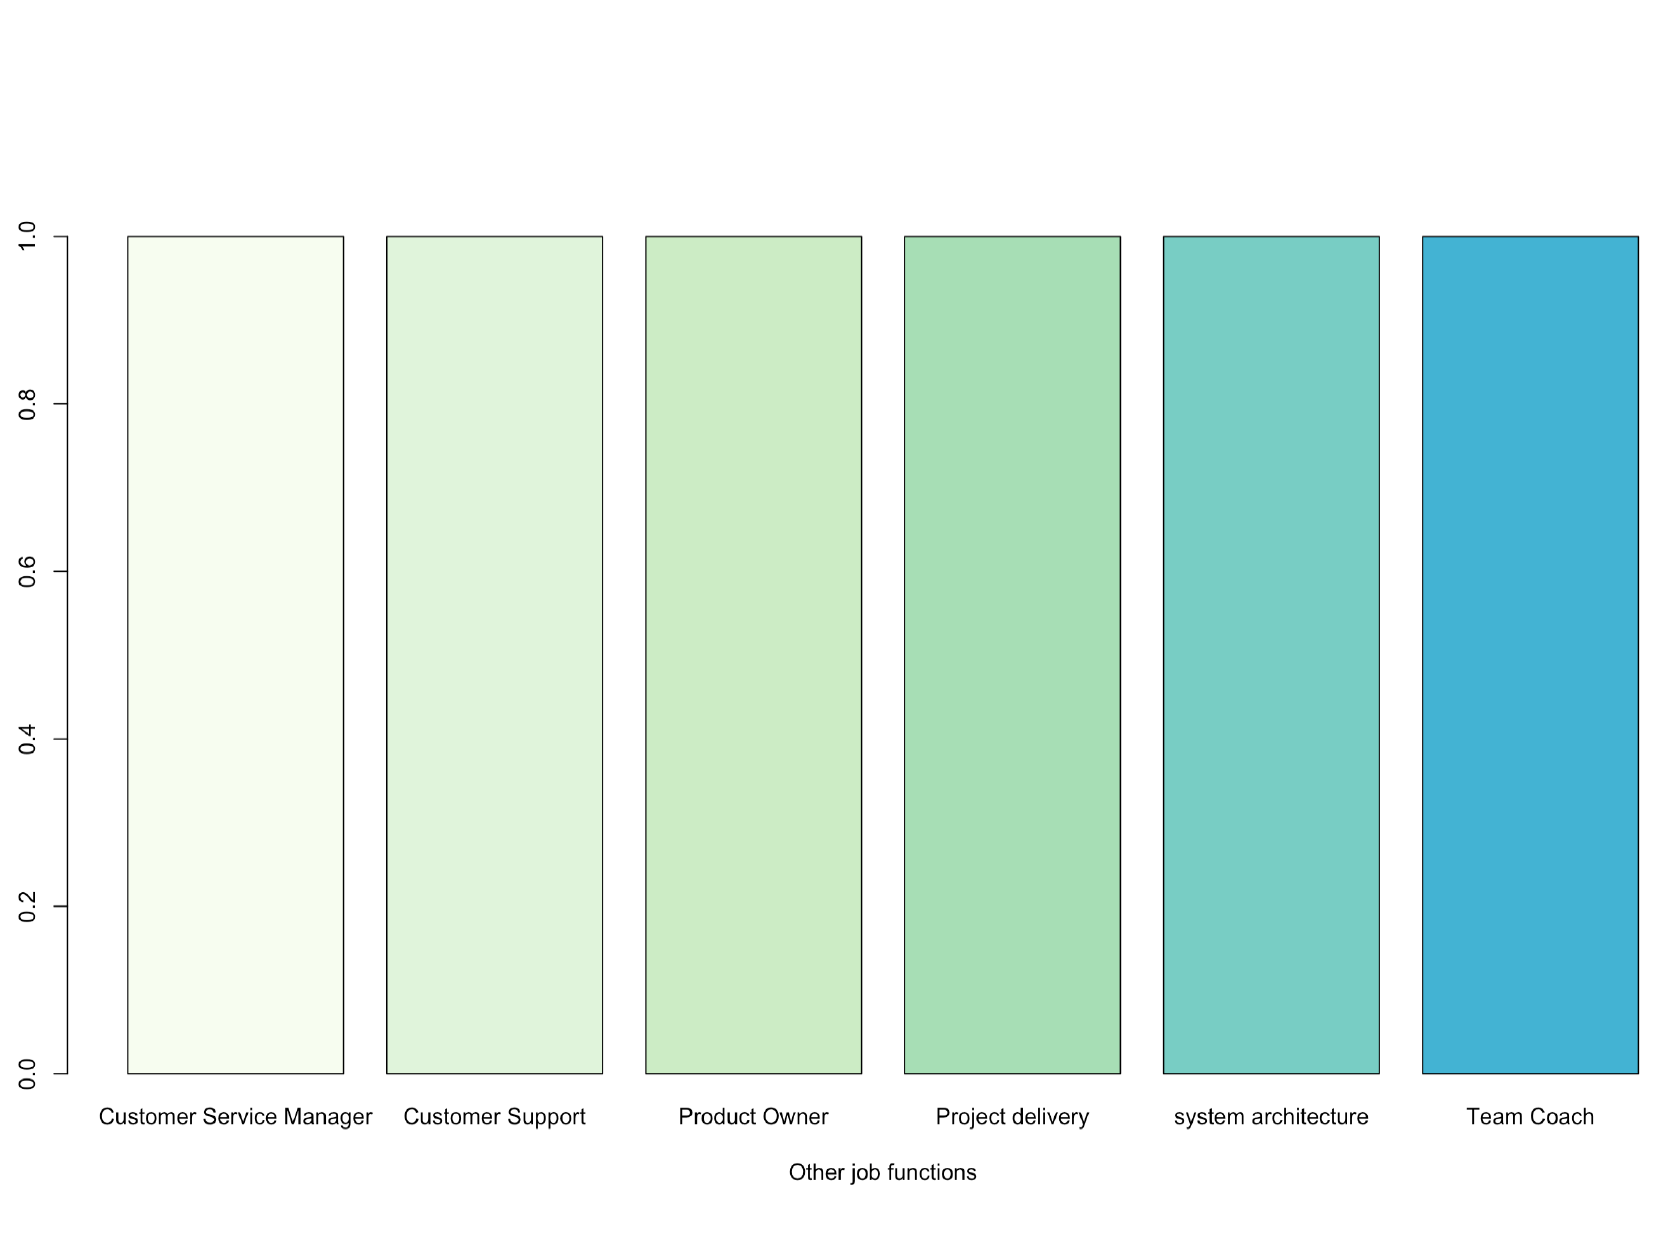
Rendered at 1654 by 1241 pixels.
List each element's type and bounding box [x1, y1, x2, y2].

picture [0, 194, 1654, 1187]
